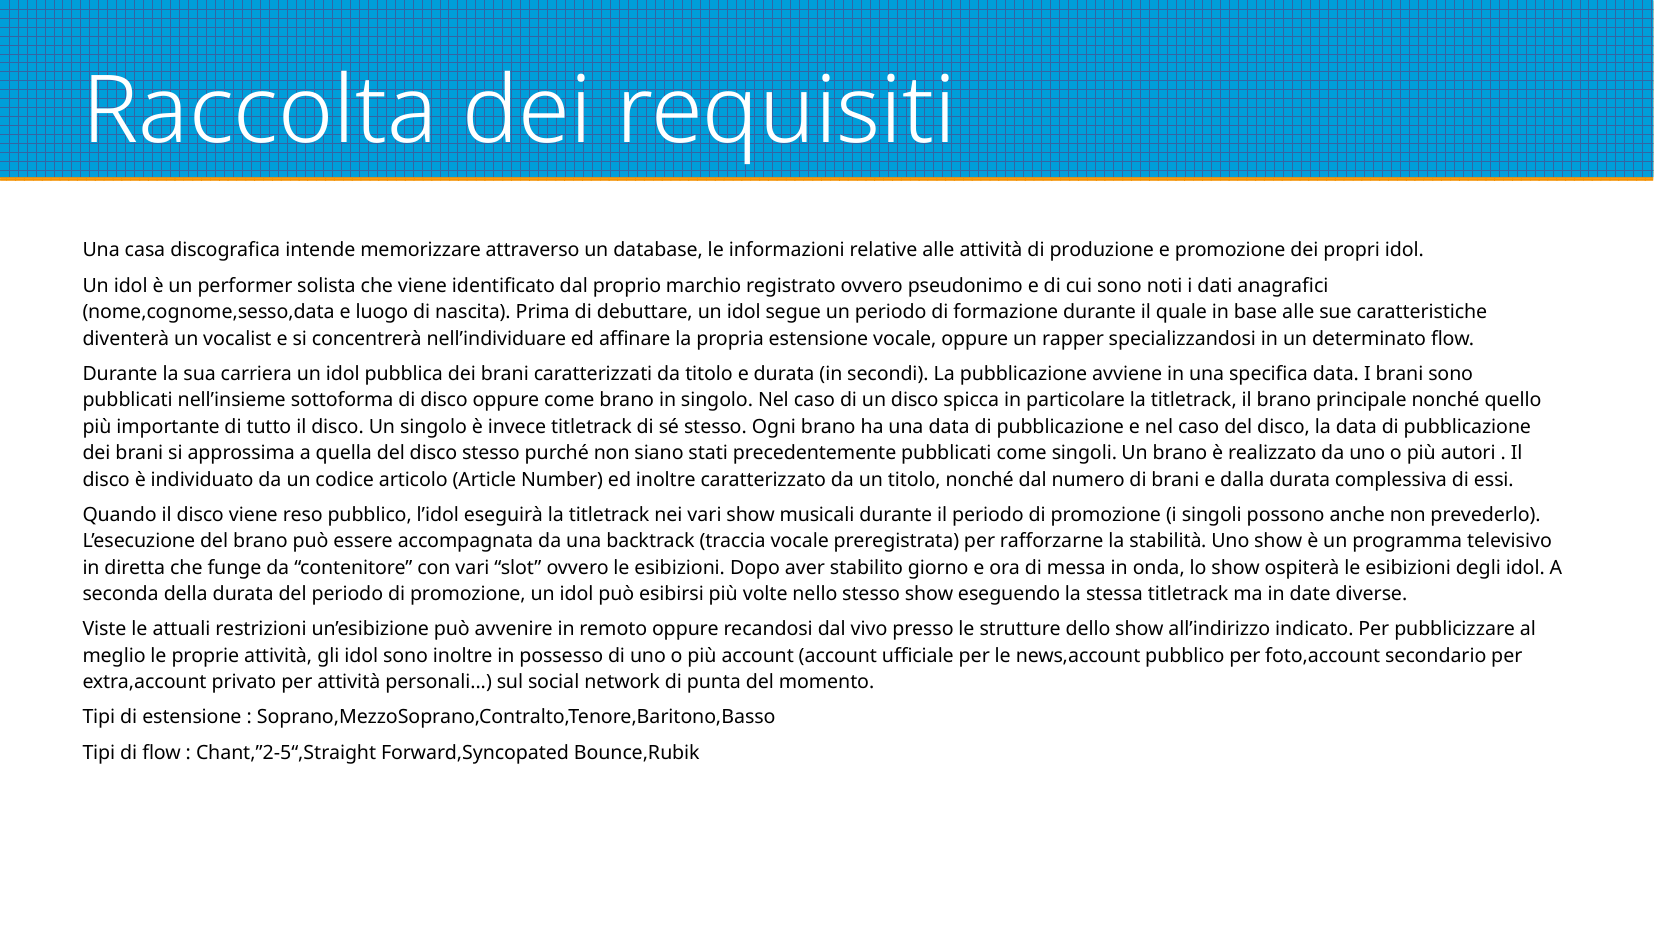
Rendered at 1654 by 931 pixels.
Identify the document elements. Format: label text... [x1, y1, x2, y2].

list Una casa discografica intende memorizzare attraverso un database, le informazioni relative alle attività di produzione e promozione dei propri idol. Un idol è un performer solista che viene identificato dal proprio marchio registrato ovvero pseudonimo e di cui sono noti i dati anagrafici (nome,cognome,sesso,data e luogo di nascita). Prima di debuttare, un idol segue un periodo di formazione durante il quale in base alle sue caratteristiche diventerà un vocalist e si concentrerà nell’individuare ed affinare la propria estensione vocale, oppure un rapper specializzandosi in un determinato flow. Durante la sua carriera un idol pubblica dei brani caratterizzati da titolo e durata (in secondi). La pubblicazione avviene in una specifica data. I brani sono pubblicati nell’insieme sottoforma di disco oppure come brano in singolo. Nel caso di un disco spicca in particolare la titletrack, il brano principale nonché quello più importante di tutto il disco. Un singolo è invece titletrack di sé stesso. Ogni brano ha una data di pubblicazione e nel caso del disco, la data di pubblicazione dei brani si approssima a quella del disco stesso purché non siano stati precedentemente pubblicati come singoli. Un brano è realizzato da uno o più autori . Il disco è individuato da un codice articolo (Article Number) ed inoltre caratterizzato da un titolo, nonché dal numero di brani e dalla durata complessiva di essi. Quando il disco viene reso pubblico, l’idol eseguirà la titletrack nei vari show musicali durante il periodo di promozione (i singoli possono anche non prevederlo). L’esecuzione del brano può essere accompagnata da una backtrack (traccia vocale preregistrata) per rafforzarne la stabilità. Uno show è un programma televisivo in diretta che funge da “contenitore” con vari “slot” ovvero le esibizioni. Dopo aver stabilito giorno e ora di messa in onda, lo show ospiterà le esibizioni degli idol. A seconda della durata del periodo di promozione, un idol può esibirsi più volte nello stesso show eseguendo la stessa titletrack ma in date diverse. Viste le attuali restrizioni un’esibizione può avvenire in remoto oppure recandosi dal vivo presso le strutture dello show all’indirizzo indicato. Per pubblicizzare al meglio le proprie attività, gli idol sono inoltre in possesso di uno o più account (account ufficiale per le news,account pubblico per foto,account secondario per extra,account privato per attività personali...) sul social network di punta del momento. Tipi di estensione : Soprano,MezzoSoprano,Contralto,Tenore,Baritono,Basso Tipi di flow : Chant,”2-5“,Straight Forward,Syncopated Bounce,Rubik [82, 236, 1563, 811]
title Raccolta dei requisiti [82, 14, 1571, 171]
